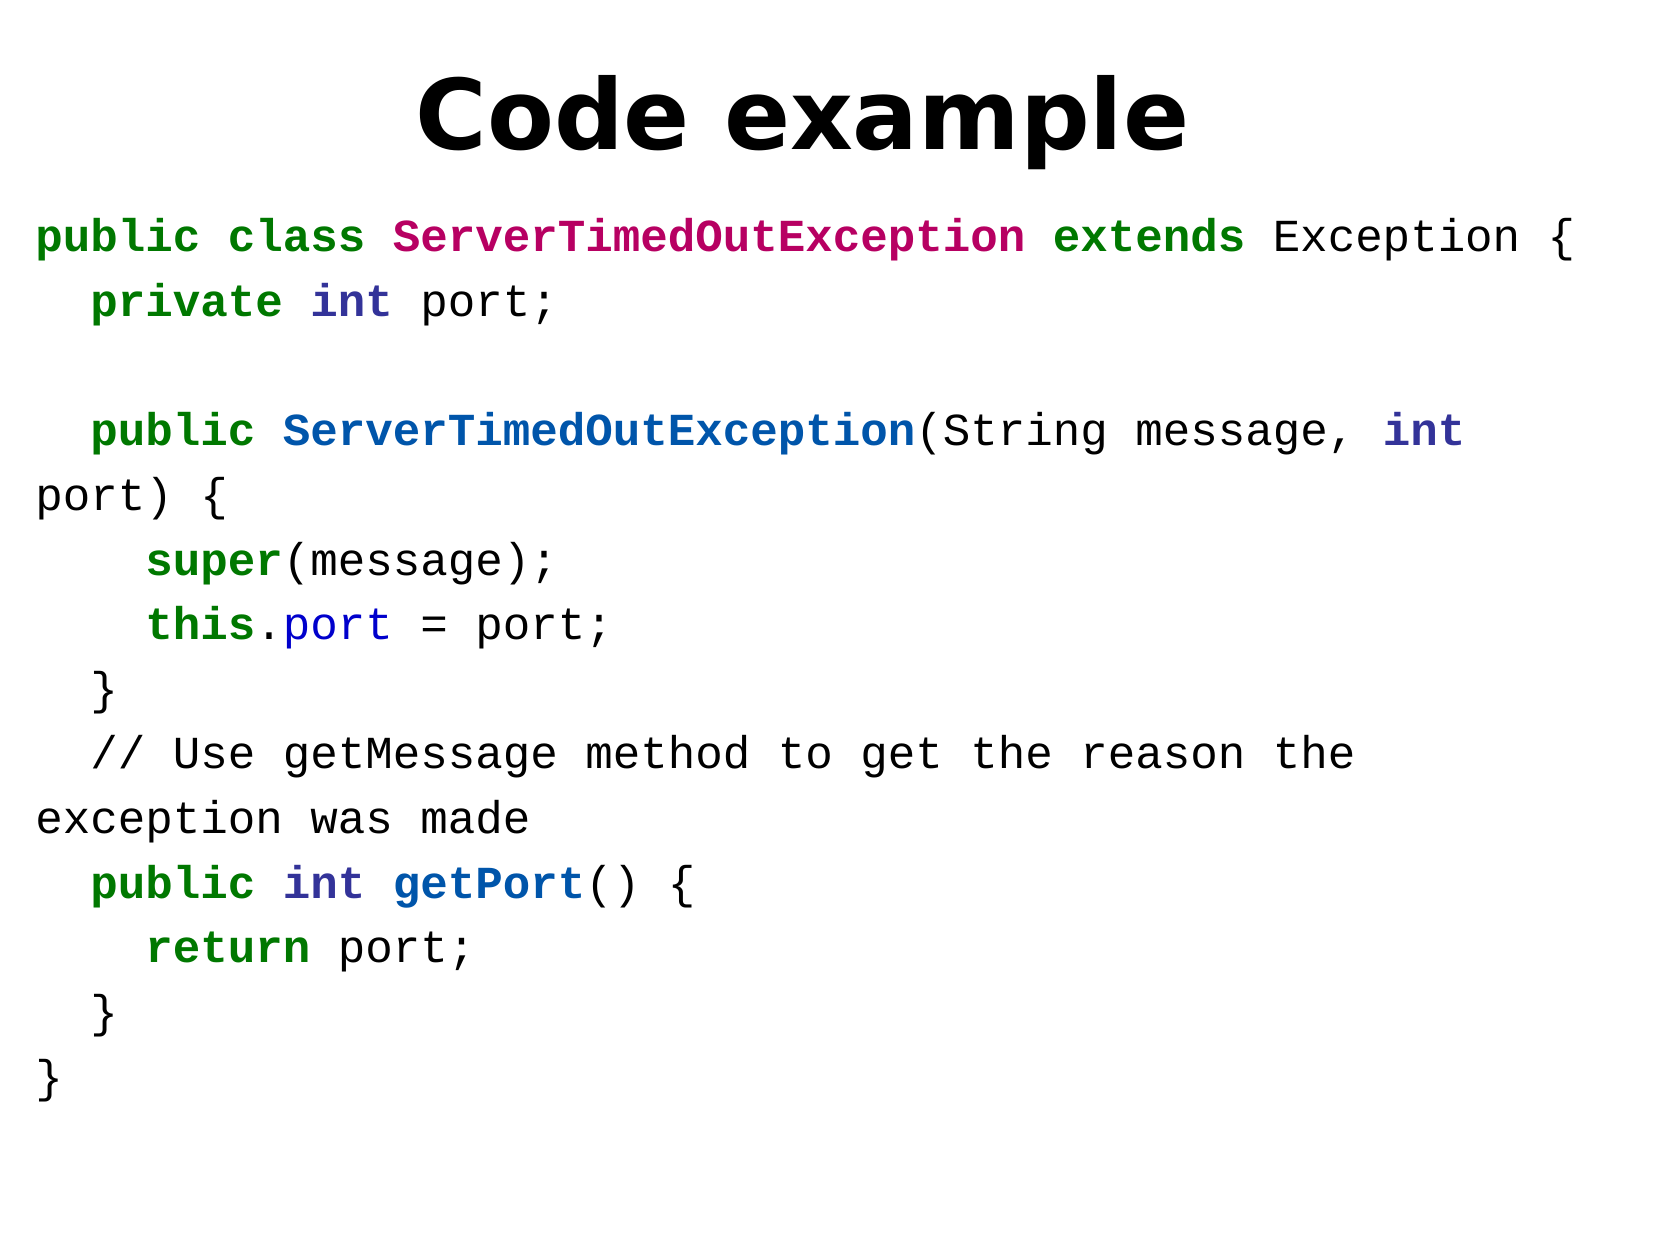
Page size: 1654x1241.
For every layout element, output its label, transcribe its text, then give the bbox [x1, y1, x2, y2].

title Code example [59, 59, 1548, 173]
list public class ServerTimedOutException extends Exception { private int port; public ServerTimedOutException(String message, int port) { super(message); this.port = port; } // Use getMessage method to get the reason the exception was made public int getPort() { return port; } } [35, 200, 1619, 1186]
